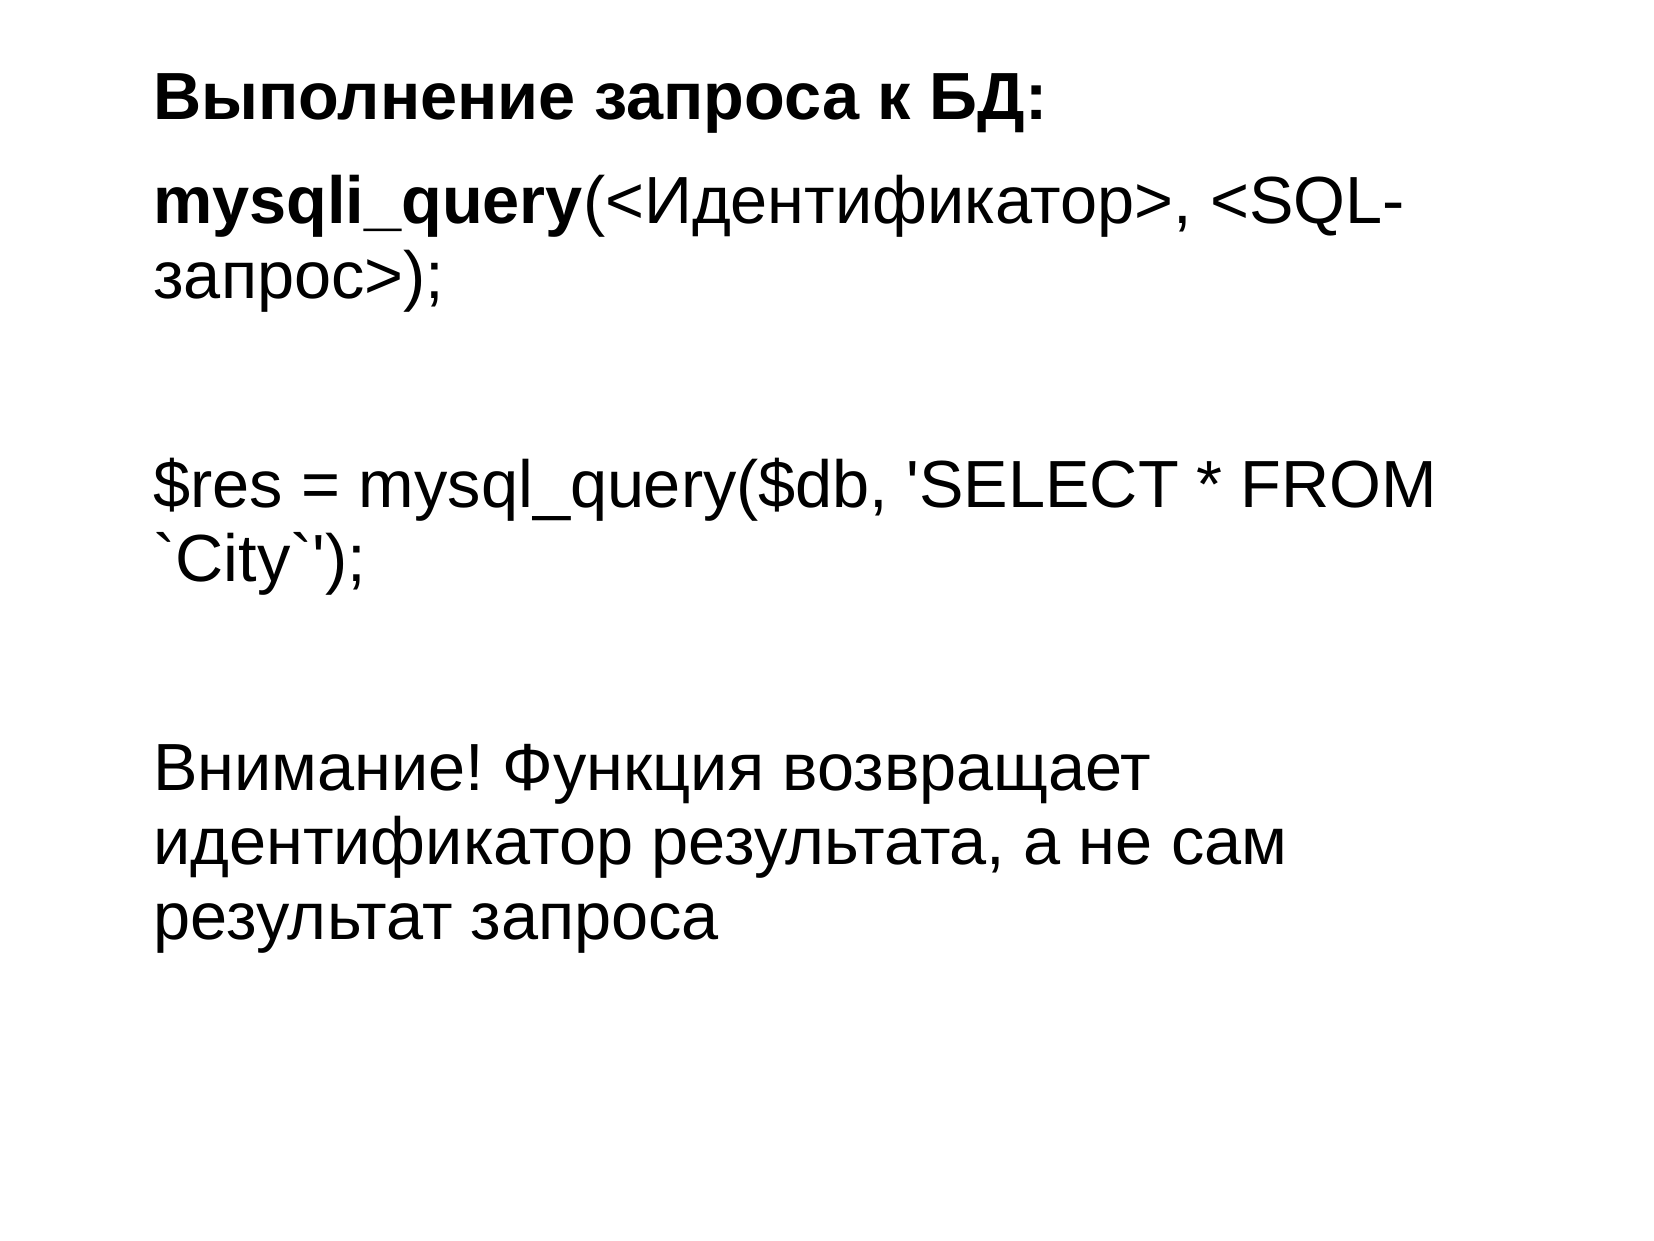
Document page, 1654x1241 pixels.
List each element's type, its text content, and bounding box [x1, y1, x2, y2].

list Выполнение запроса к БД: mysqli_query(<Идентификатор>, <SQL-запрос>); $res = mysql_query($db, 'SELECT * FROM `City`'); Внимание! Функция возвращает идентификатор результата, а не сам результат запроса [82, 59, 1571, 1109]
